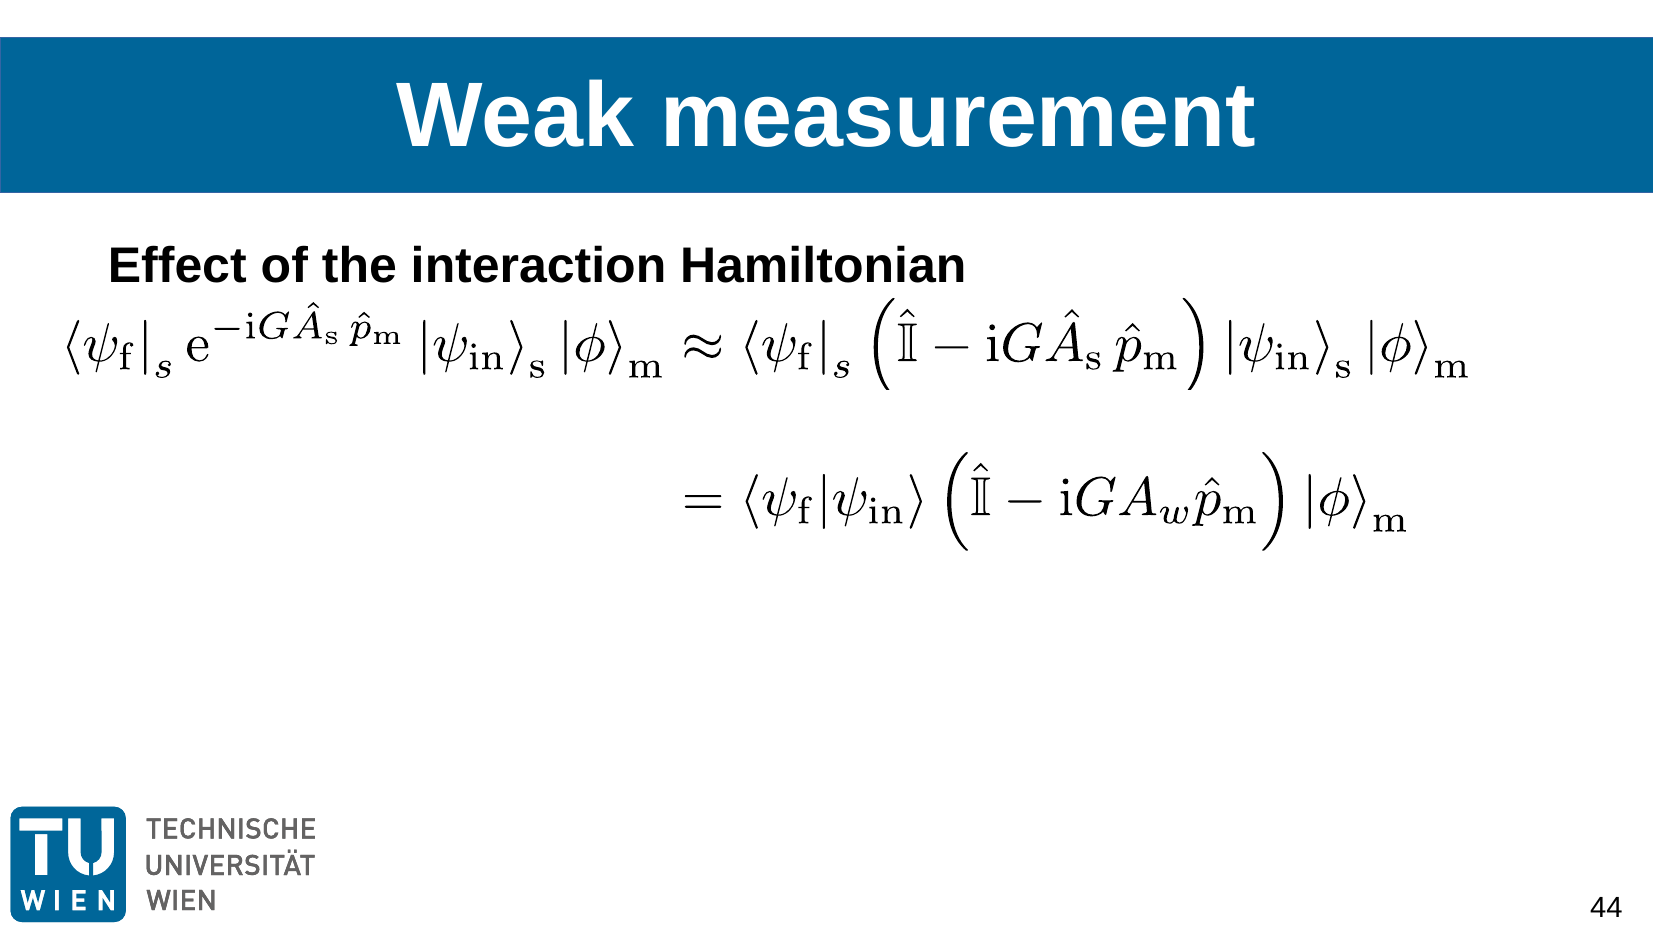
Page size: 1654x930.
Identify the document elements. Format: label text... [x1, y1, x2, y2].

list Effect of the interaction Hamiltonian [107, 236, 1186, 285]
picture [675, 431, 1426, 552]
picture [45, 285, 1485, 390]
title Weak measurement [0, 37, 1653, 193]
